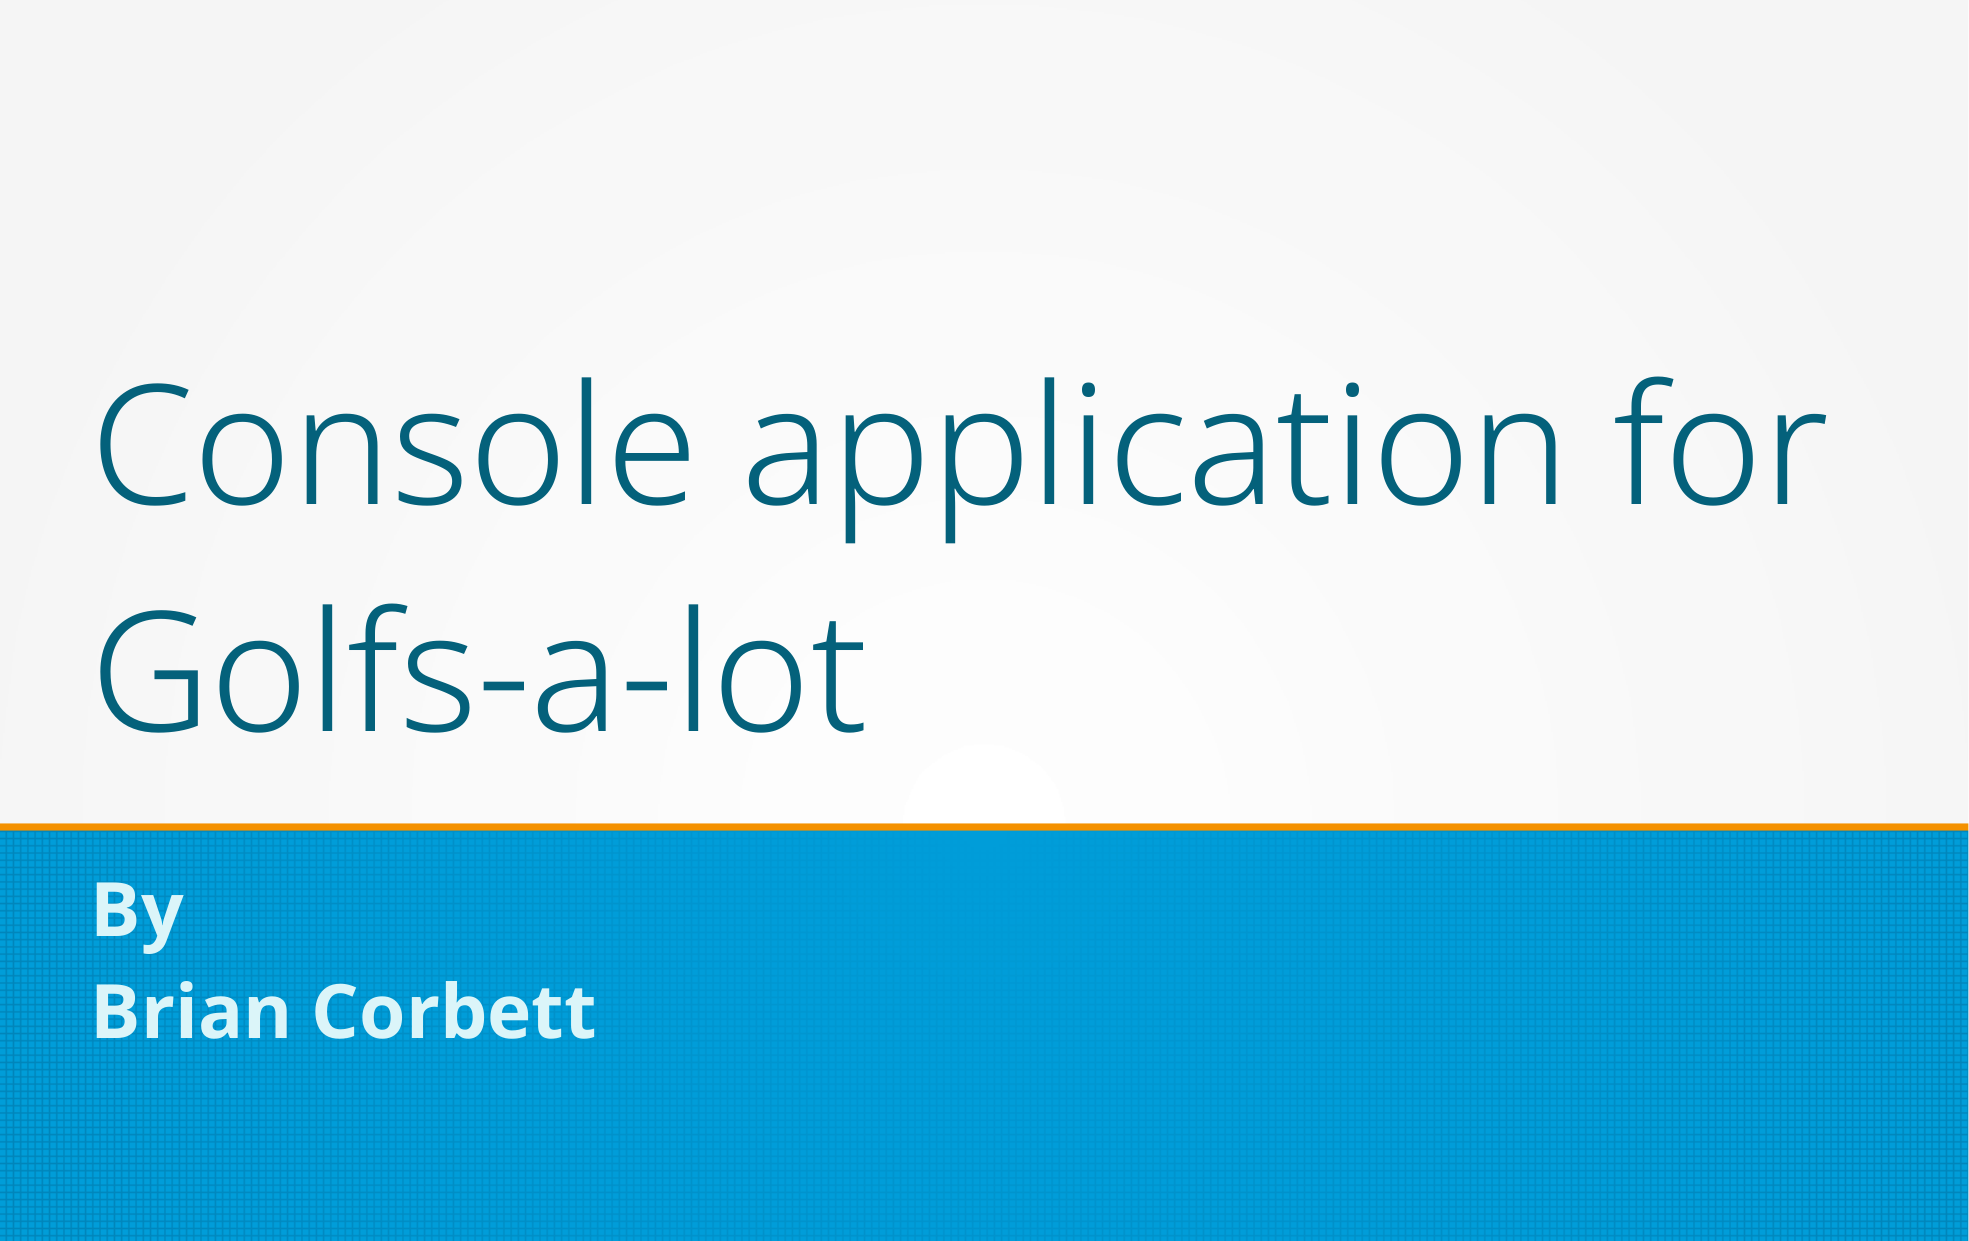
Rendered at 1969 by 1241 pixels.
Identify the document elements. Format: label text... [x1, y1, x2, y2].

subtitle By Brian Corbett [90, 855, 1861, 1111]
title Console application for Golfs-a-lot [90, 49, 1862, 781]
picture [0, 0, 1969, 830]
